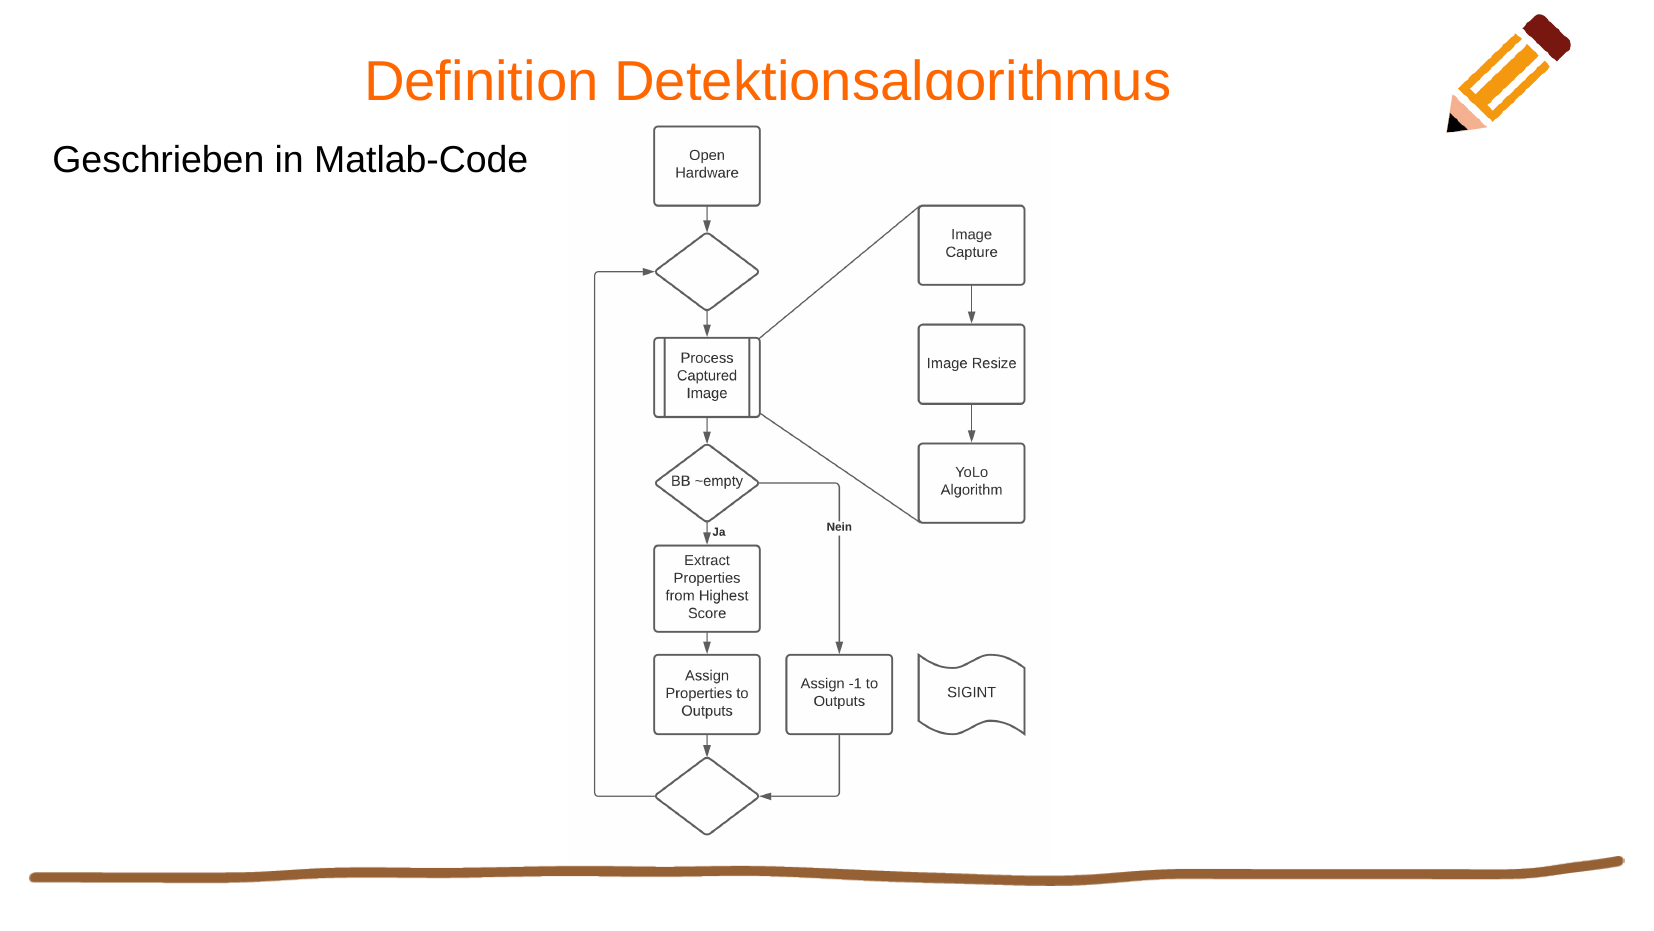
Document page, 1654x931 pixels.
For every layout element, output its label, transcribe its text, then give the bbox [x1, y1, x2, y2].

text_box Geschrieben in Matlab-Code [37, 130, 544, 188]
picture [29, 100, 1625, 886]
picture [1446, 14, 1571, 133]
title Definition Detektionsalgorithmus [88, 29, 1447, 133]
